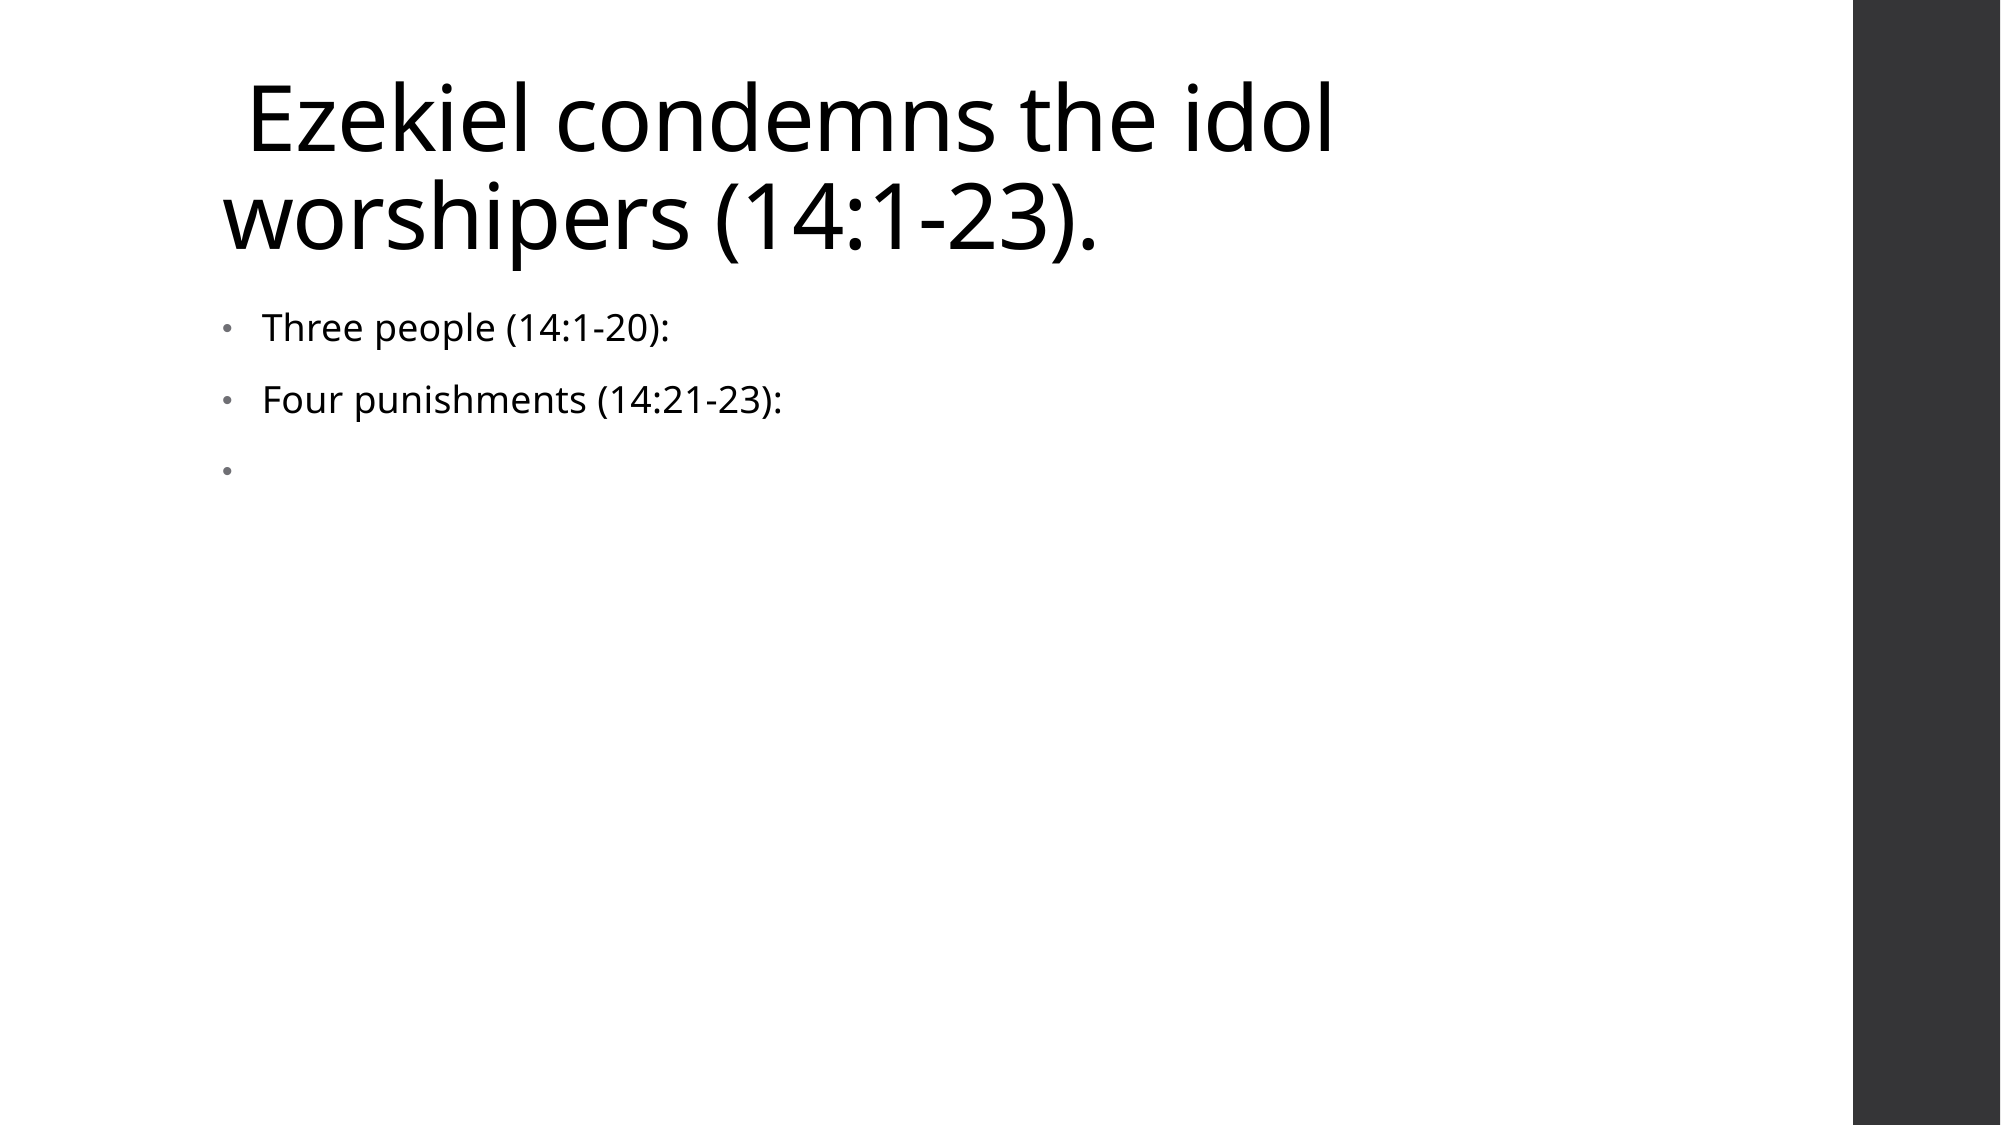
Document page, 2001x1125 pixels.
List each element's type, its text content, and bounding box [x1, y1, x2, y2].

list Three people (14:1-20): Four punishments (14:21-23): [206, 299, 1617, 1014]
title Ezekiel condemns the idol worshipers (14:1-23). [206, 60, 1797, 278]
